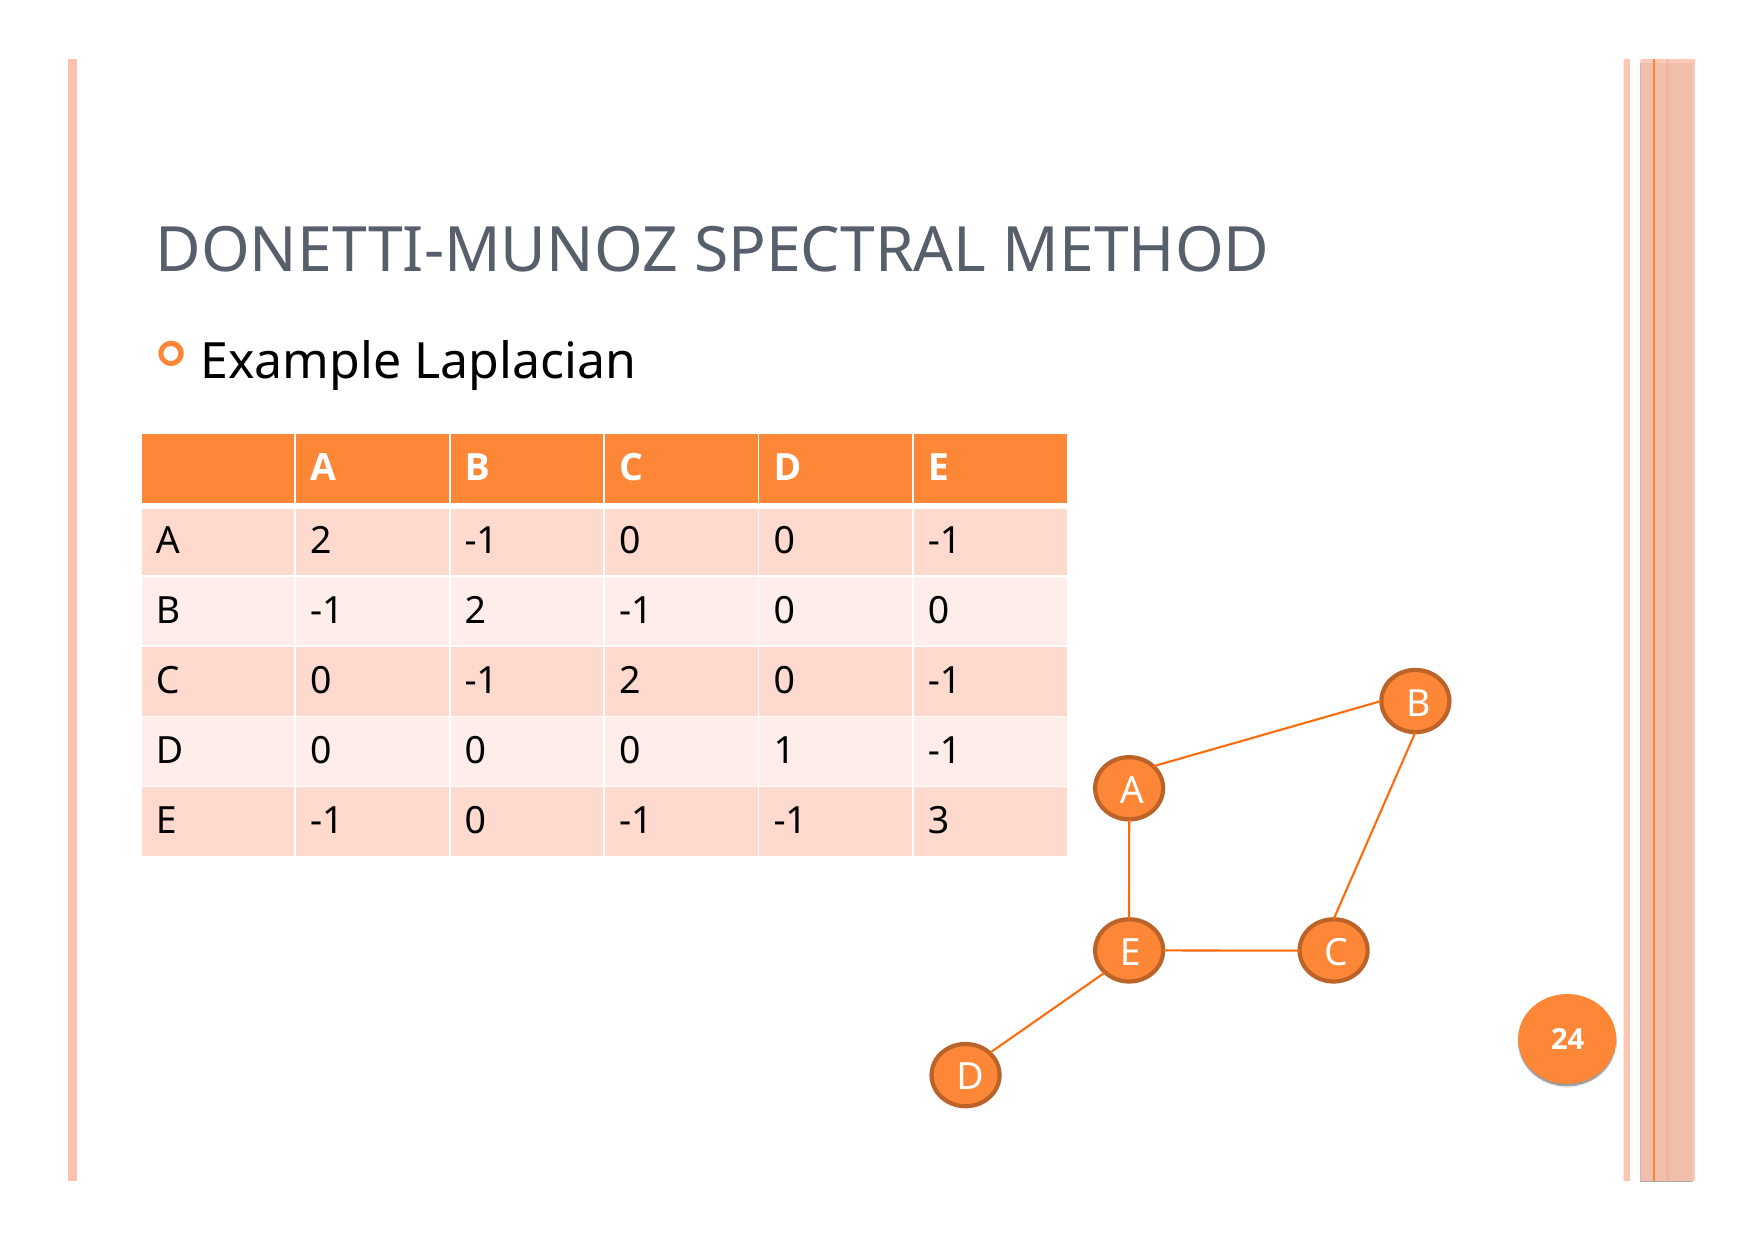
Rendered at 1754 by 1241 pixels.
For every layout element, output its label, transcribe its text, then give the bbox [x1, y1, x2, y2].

table_cell -1 [605, 577, 758, 645]
table_cell -1 [914, 509, 1067, 575]
table_cell 0 [451, 787, 603, 856]
table_header [142, 434, 294, 503]
table_cell 0 [605, 717, 758, 786]
table_cell -1 [296, 577, 449, 645]
table_header A [296, 434, 449, 503]
table_header C [605, 434, 758, 503]
table_cell 3 [914, 787, 1067, 856]
table_cell 0 [451, 717, 603, 786]
table_cell -1 [914, 717, 1067, 786]
text_box D [931, 1043, 1000, 1107]
table_cell -1 [451, 509, 603, 575]
table_cell A [142, 509, 294, 575]
table_cell 2 [605, 647, 758, 716]
table_cell 0 [914, 577, 1067, 645]
table_cell -1 [759, 787, 912, 856]
text_box C [1299, 919, 1368, 982]
text_box A [1095, 757, 1164, 820]
title Donetti-Munoz Spectral Method [140, 103, 1477, 291]
table_cell 2 [296, 509, 449, 575]
table_cell -1 [605, 787, 758, 856]
footer [1563, 438, 1629, 963]
table_header B [451, 434, 603, 503]
table_cell E [142, 787, 294, 856]
table_cell B [142, 577, 294, 645]
table_cell 2 [451, 577, 603, 645]
table_header E [914, 434, 1067, 503]
table_cell 0 [605, 509, 758, 575]
table_cell 0 [296, 717, 449, 786]
table_cell D [142, 717, 294, 786]
text_box B [1381, 669, 1450, 733]
list Example Laplacian [140, 320, 1477, 1119]
table_cell C [142, 647, 294, 716]
table_header D [759, 434, 912, 503]
table_cell -1 [451, 647, 603, 716]
table_cell 1 [759, 717, 912, 786]
table_cell -1 [296, 787, 449, 856]
table_cell 0 [759, 647, 912, 716]
slide_number <number> [1513, 997, 1623, 1083]
table_cell 0 [296, 647, 449, 716]
table_cell -1 [914, 647, 1067, 716]
text_box E [1095, 919, 1164, 982]
table_cell 0 [759, 577, 912, 645]
table_cell 0 [759, 509, 912, 575]
